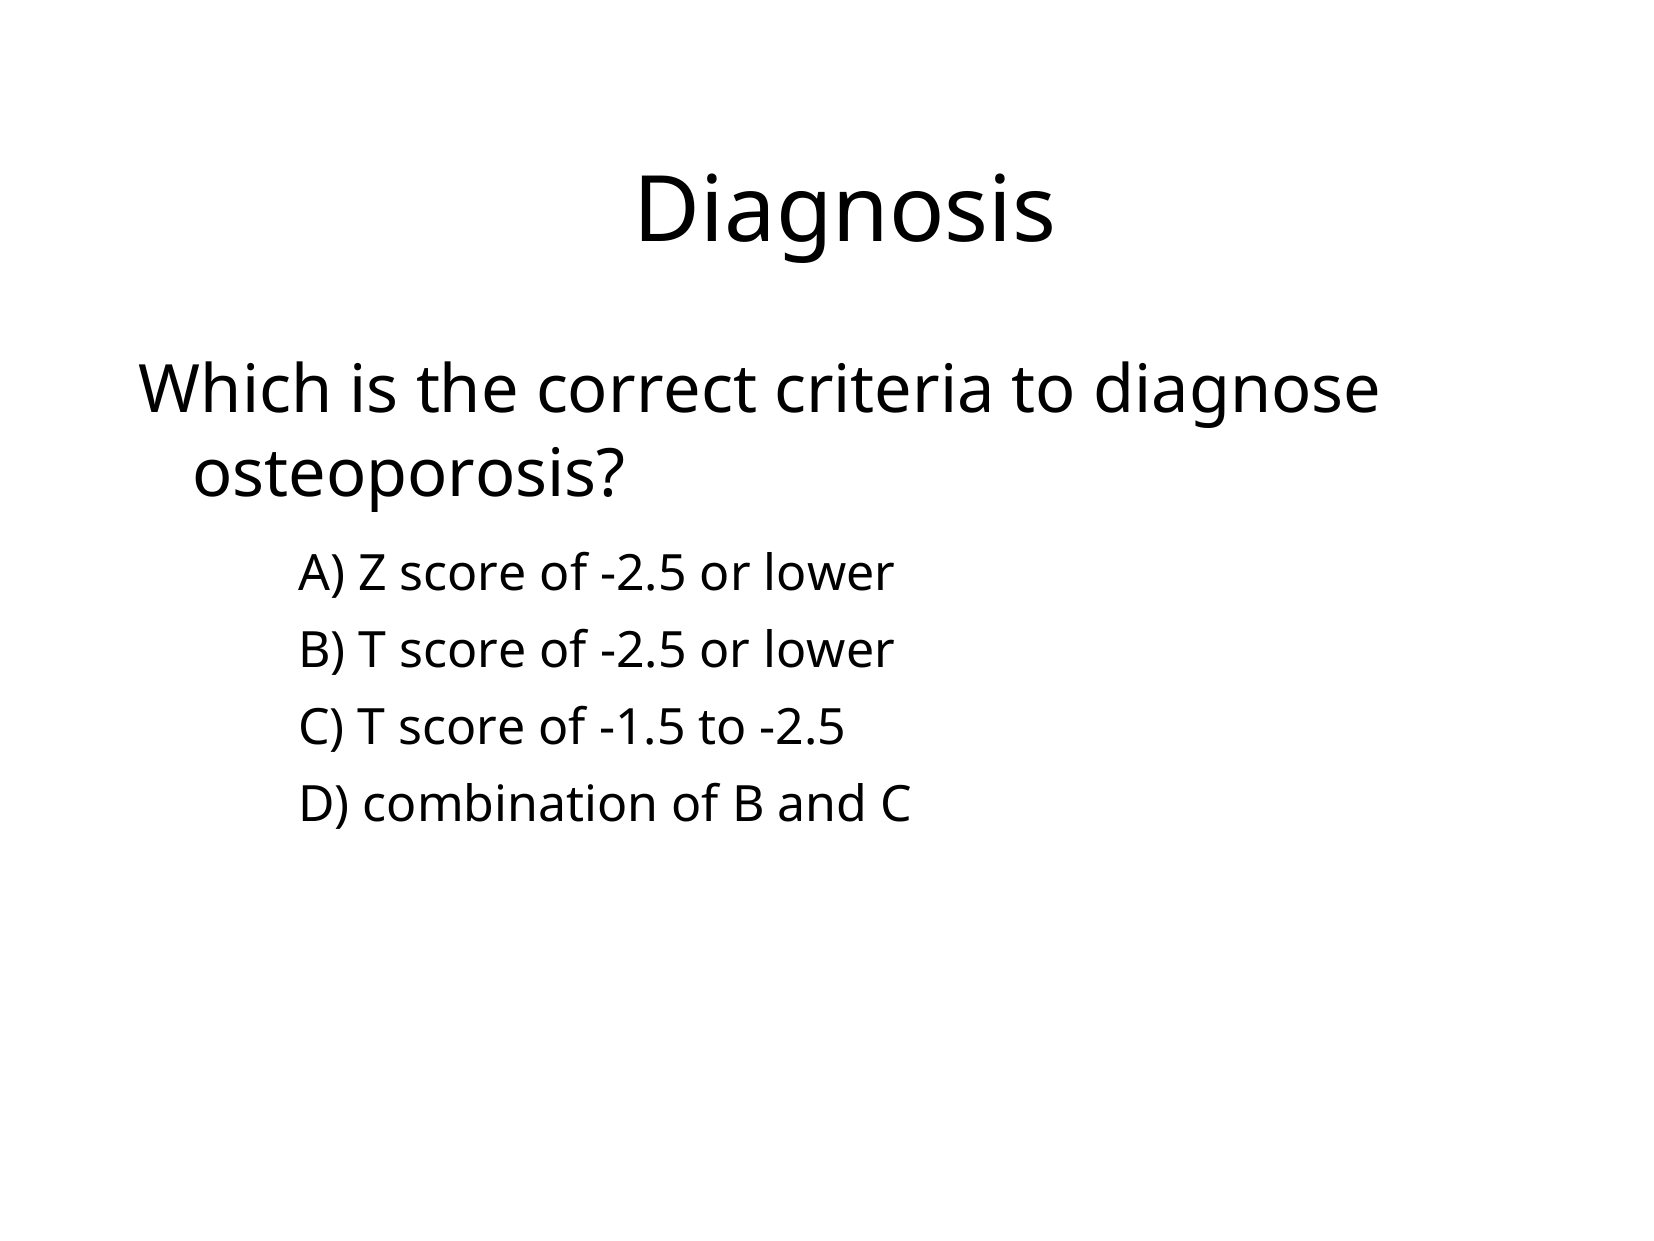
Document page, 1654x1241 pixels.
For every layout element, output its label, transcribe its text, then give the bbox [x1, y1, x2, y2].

list Which is the correct criteria to diagnose osteoporosis? A) Z score of -2.5 or lower B) T score of -2.5 or lower C) T score of -1.5 to -2.5 D) combination of B and C [121, 344, 1534, 785]
title Diagnosis [121, 152, 1534, 260]
